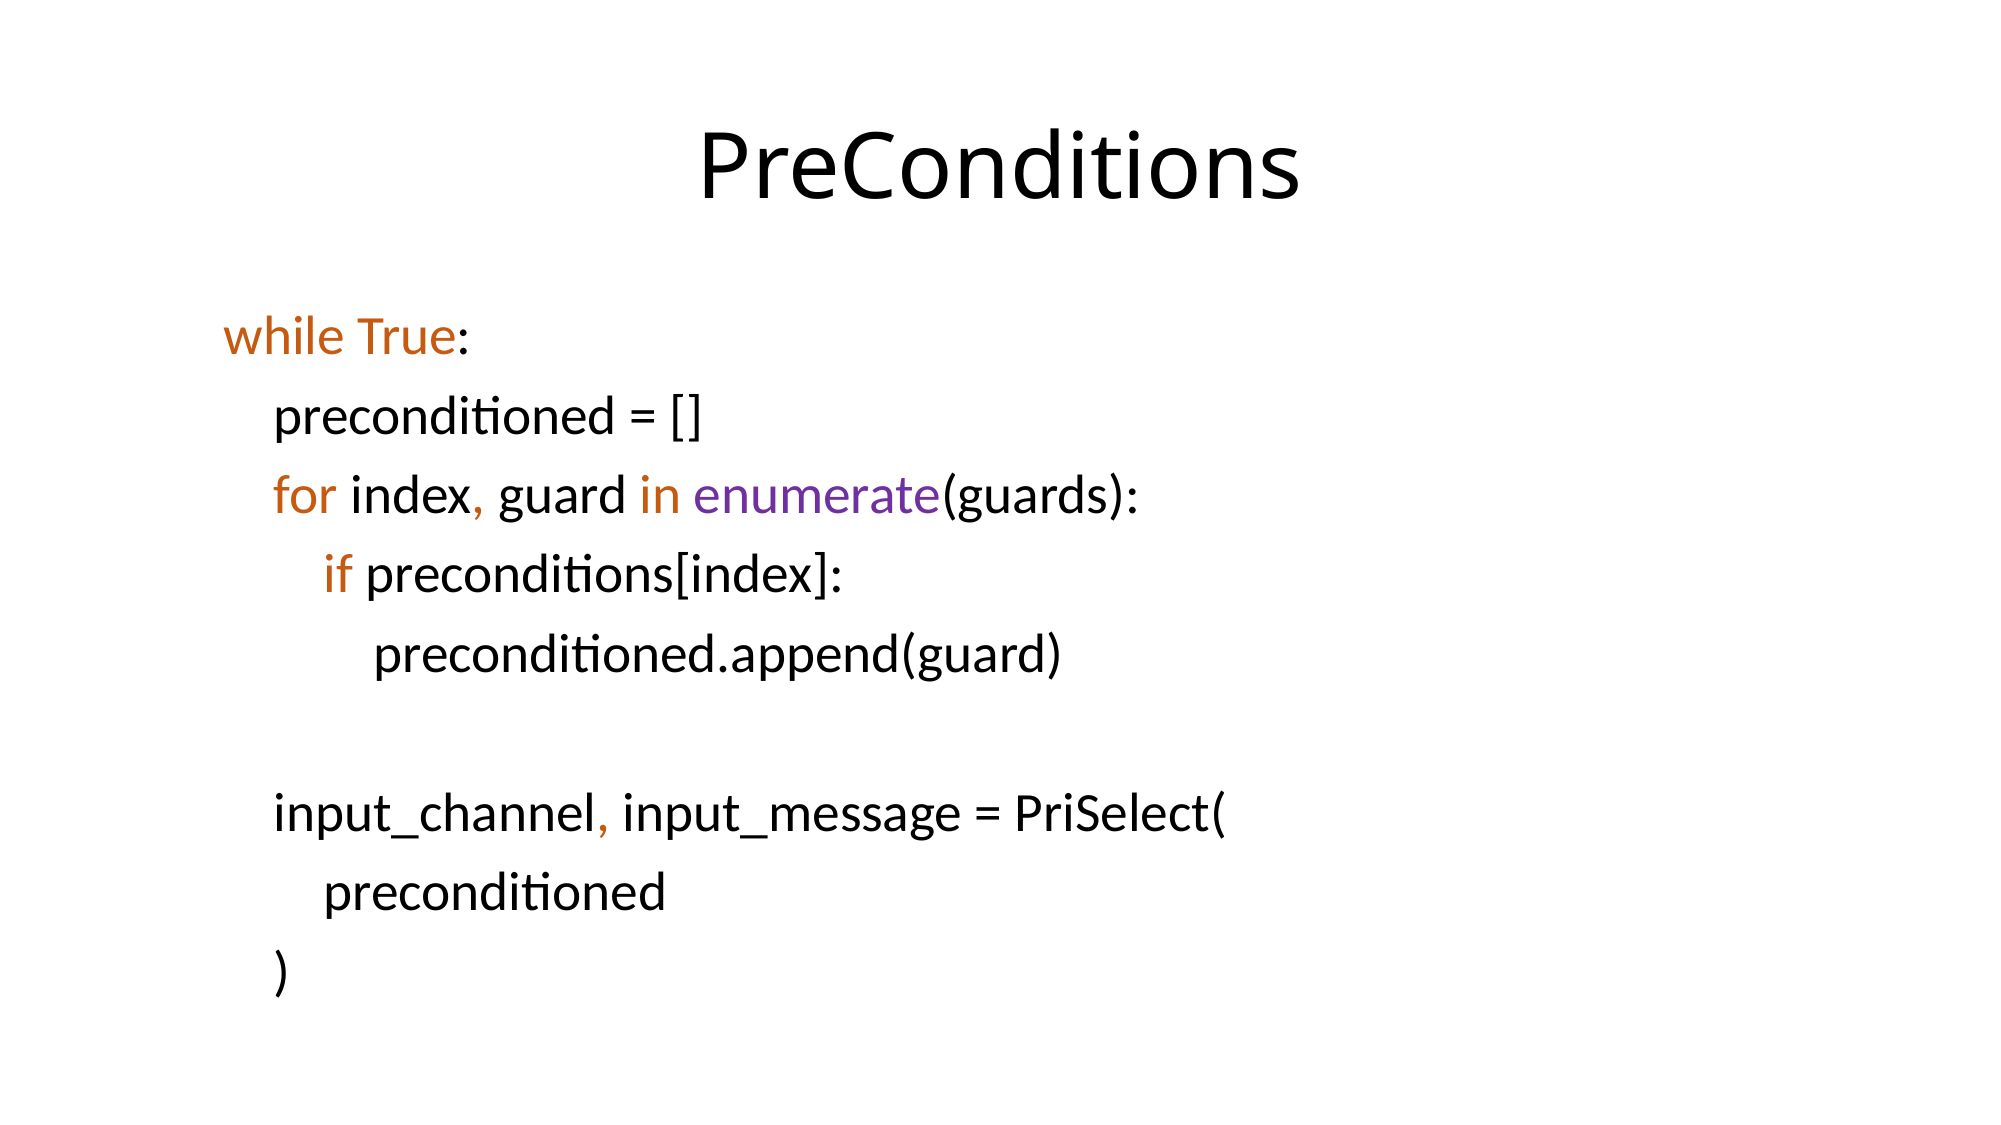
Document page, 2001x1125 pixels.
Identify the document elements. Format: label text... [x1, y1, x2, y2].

list while True: preconditioned = [] for index, guard in enumerate(guards): if preconditions[index]: preconditioned.append(guard) input_channel, input_message = PriSelect( preconditioned ) [137, 299, 1863, 1014]
title PreConditions [137, 59, 1863, 278]
